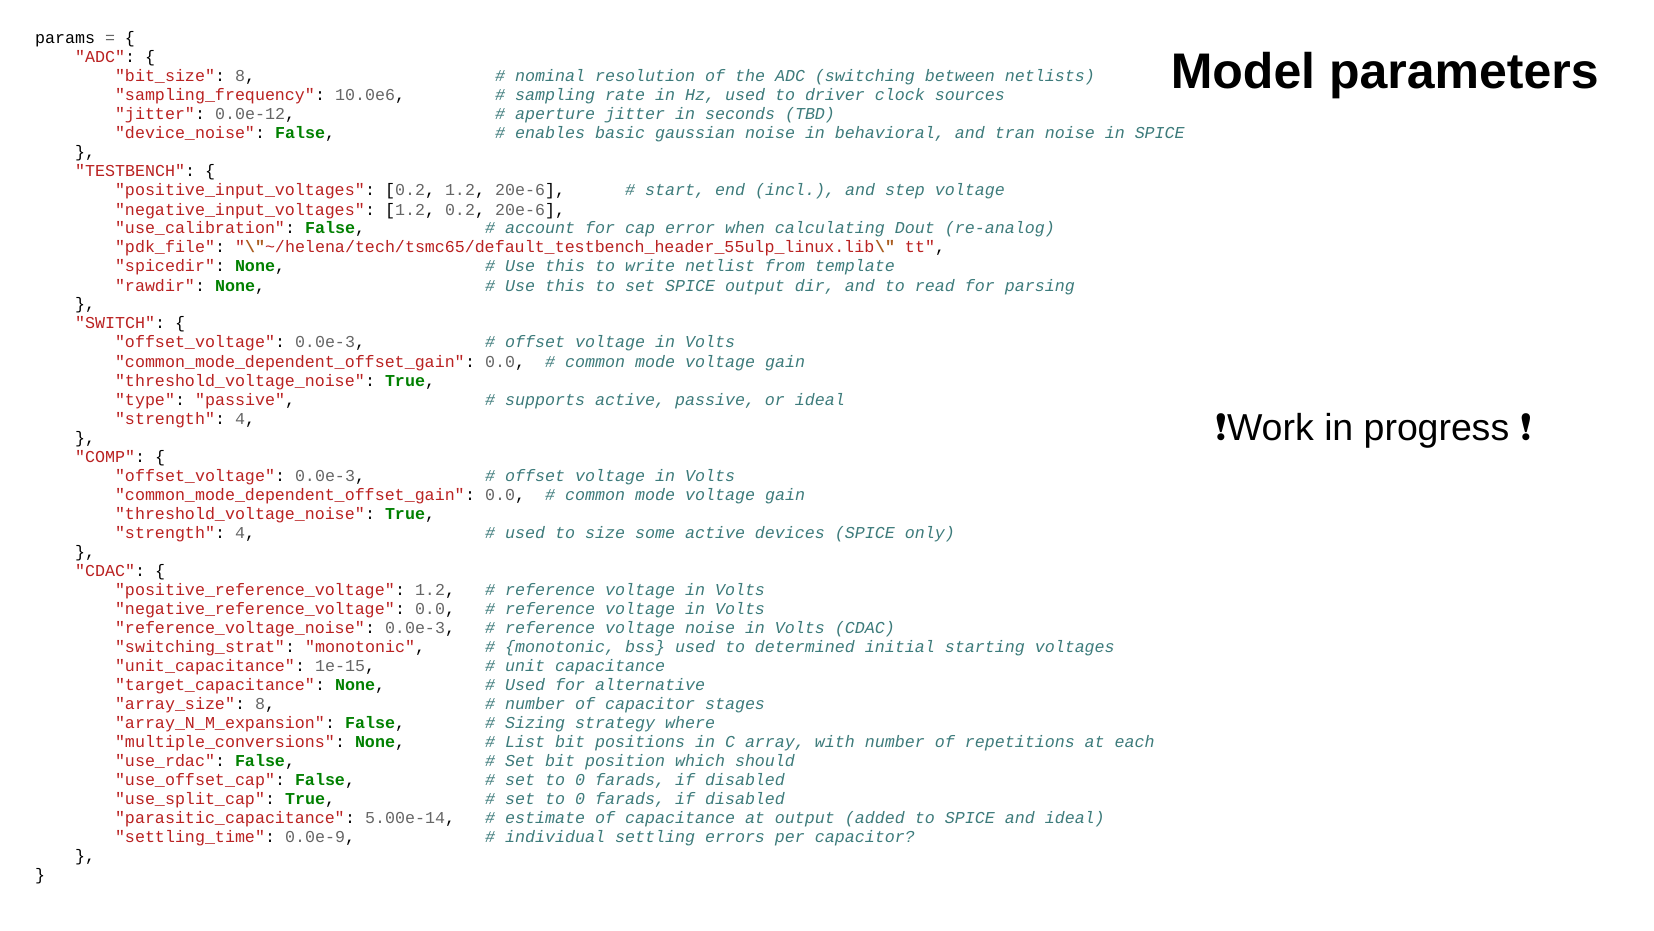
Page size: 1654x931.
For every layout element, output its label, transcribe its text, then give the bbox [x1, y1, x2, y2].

text_box ❗Work in progress ❗ [1228, 398, 1649, 488]
title Model parameters [1170, 14, 1610, 128]
text_box params = { "ADC": { "bit_size": 8, # nominal resolution of the ADC (switching between netlists) "sampling_frequency": 10.0e6, # sampling rate in Hz, used to driver clock sources "jitter": 0.0e-12, # aperture jitter in seconds (TBD) "device_noise": False, # enables basic gaussian noise in behavioral, and tran noise in SPICE }, "TESTBENCH": { "positive_input_voltages": [0.2, 1.2, 20e-6], # start, end (incl.), and step voltage "negative_input_voltages": [1.2, 0.2, 20e-6], "use_calibration": False, # account for cap error when calculating Dout (re-analog) "pdk_file": "\"~/helena/tech/tsmc65/default_testbench_header_55ulp_linux.lib\" tt", "spicedir": None, # Use this to write netlist from template "rawdir": None, # Use this to set SPICE output dir, and to read for parsing }, "SWITCH": { "offset_voltage": 0.0e-3, # offset voltage in Volts "common_mode_dependent_offset_gain": 0.0, # common mode voltage gain "threshold_voltage_noise": True, "type": "passive", # supports active, passive, or ideal "strength": 4, }, "COMP": { "offset_voltage": 0.0e-3, # offset voltage in Volts "common_mode_dependent_offset_gain": 0.0, # common mode voltage gain "threshold_voltage_noise": True, "strength": 4, # used to size some active devices (SPICE only) }, "CDAC": { "positive_reference_voltage": 1.2, # reference voltage in Volts "negative_reference_voltage": 0.0, # reference voltage in Volts "reference_voltage_noise": 0.0e-3, # reference voltage noise in Volts (CDAC) "switching_strat": "monotonic", # {monotonic, bss} used to determined initial starting voltages "unit_capacitance": 1e-15, # unit capacitance "target_capacitance": None, # Used for alternative "array_size": 8, # number of capacitor stages "array_N_M_expansion": False, # Sizing strategy where "multiple_conversions": None, # List bit positions in C array, with number of repetitions at each "use_rdac": False, # Set bit position which should "use_offset_cap": False, # set to 0 farads, if disabled "use_split_cap": True, # set to 0 farads, if disabled "parasitic_capacitance": 5.00e-14, # estimate of capacitance at output (added to SPICE and ideal) "settling_time": 0.0e-9, # individual settling errors per capacitor? }, } [20, 22, 1228, 893]
